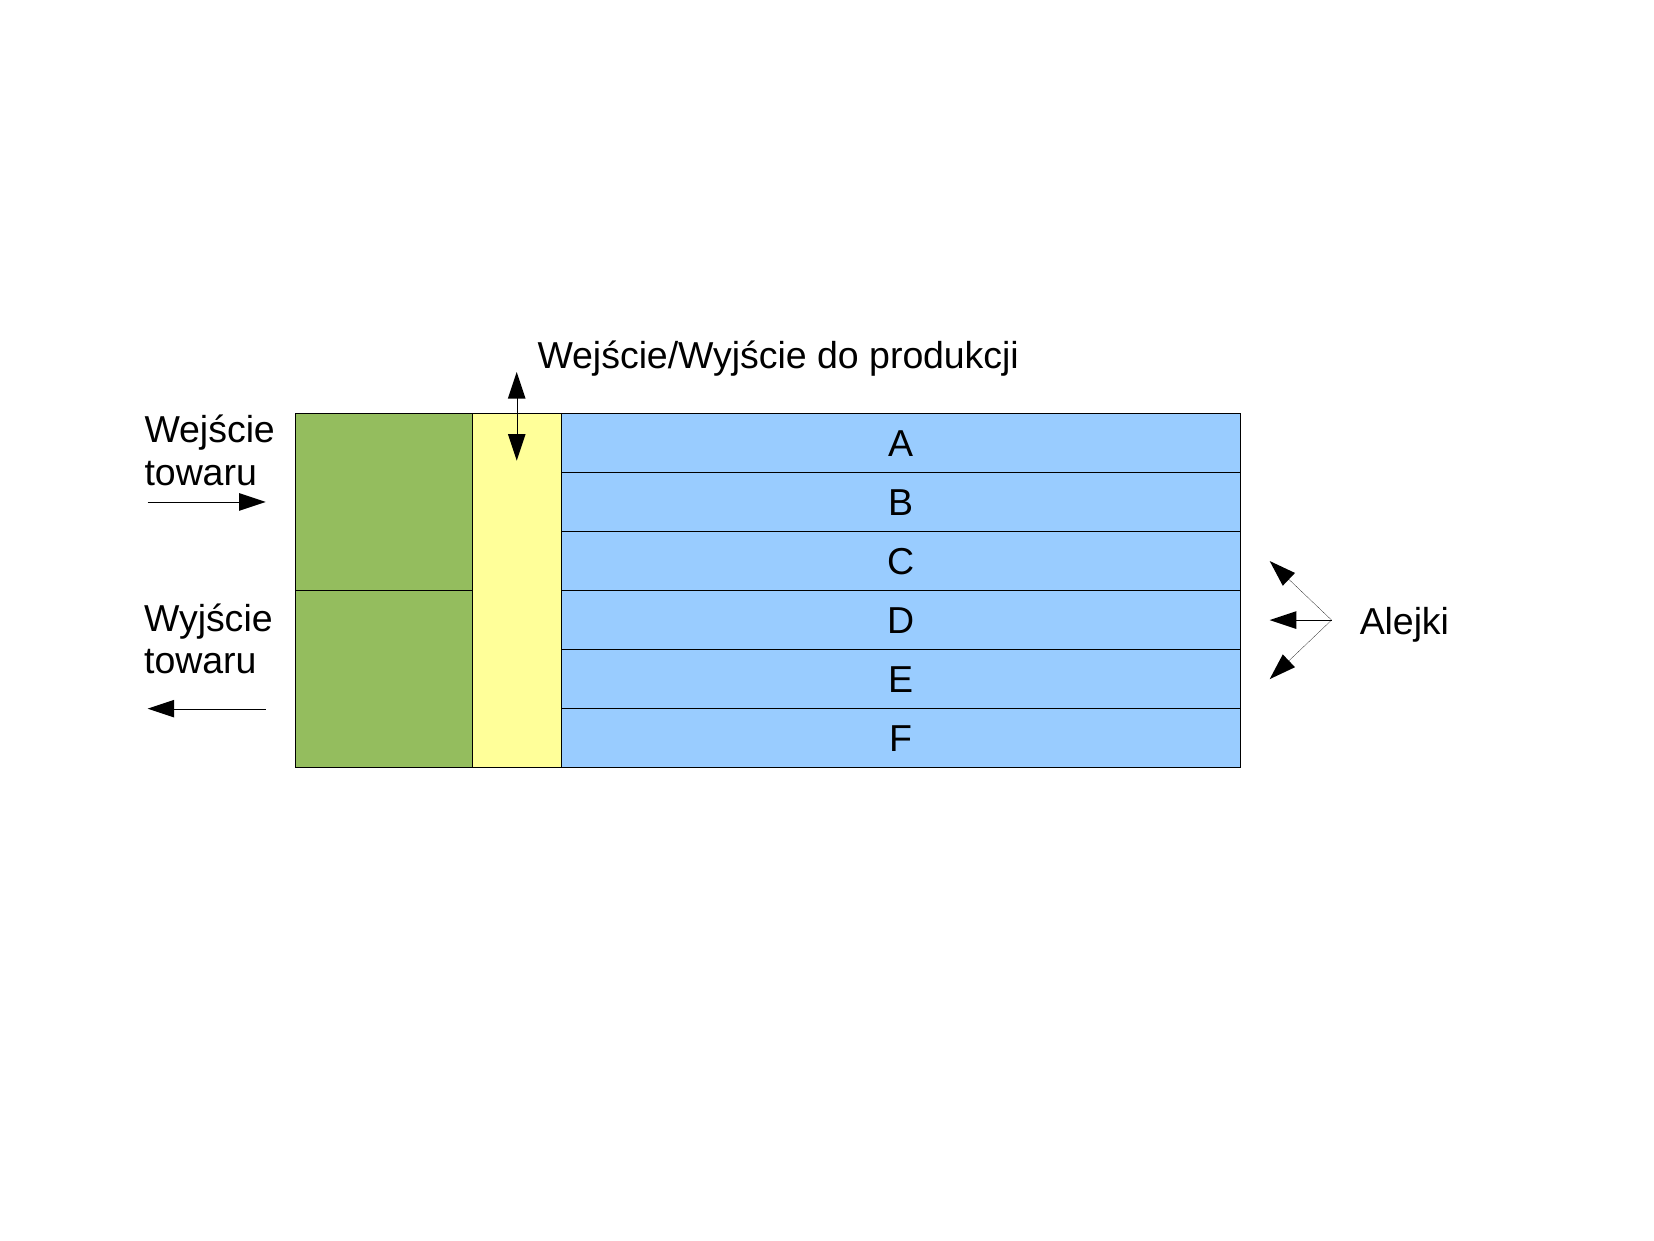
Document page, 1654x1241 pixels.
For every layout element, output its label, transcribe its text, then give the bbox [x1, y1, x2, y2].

text_box A [561, 413, 1241, 472]
text_box Wejście/Wyjście do produkcji [522, 327, 1034, 384]
text_box E [561, 649, 1241, 708]
text_box D [561, 590, 1241, 649]
text_box F [561, 708, 1241, 768]
text_box [295, 413, 561, 768]
text_box C [561, 531, 1241, 590]
text_box Wejście towaru [129, 401, 290, 501]
text_box Alejki [1344, 592, 1464, 650]
text_box B [561, 472, 1241, 531]
text_box Wyjście towaru [129, 590, 288, 690]
